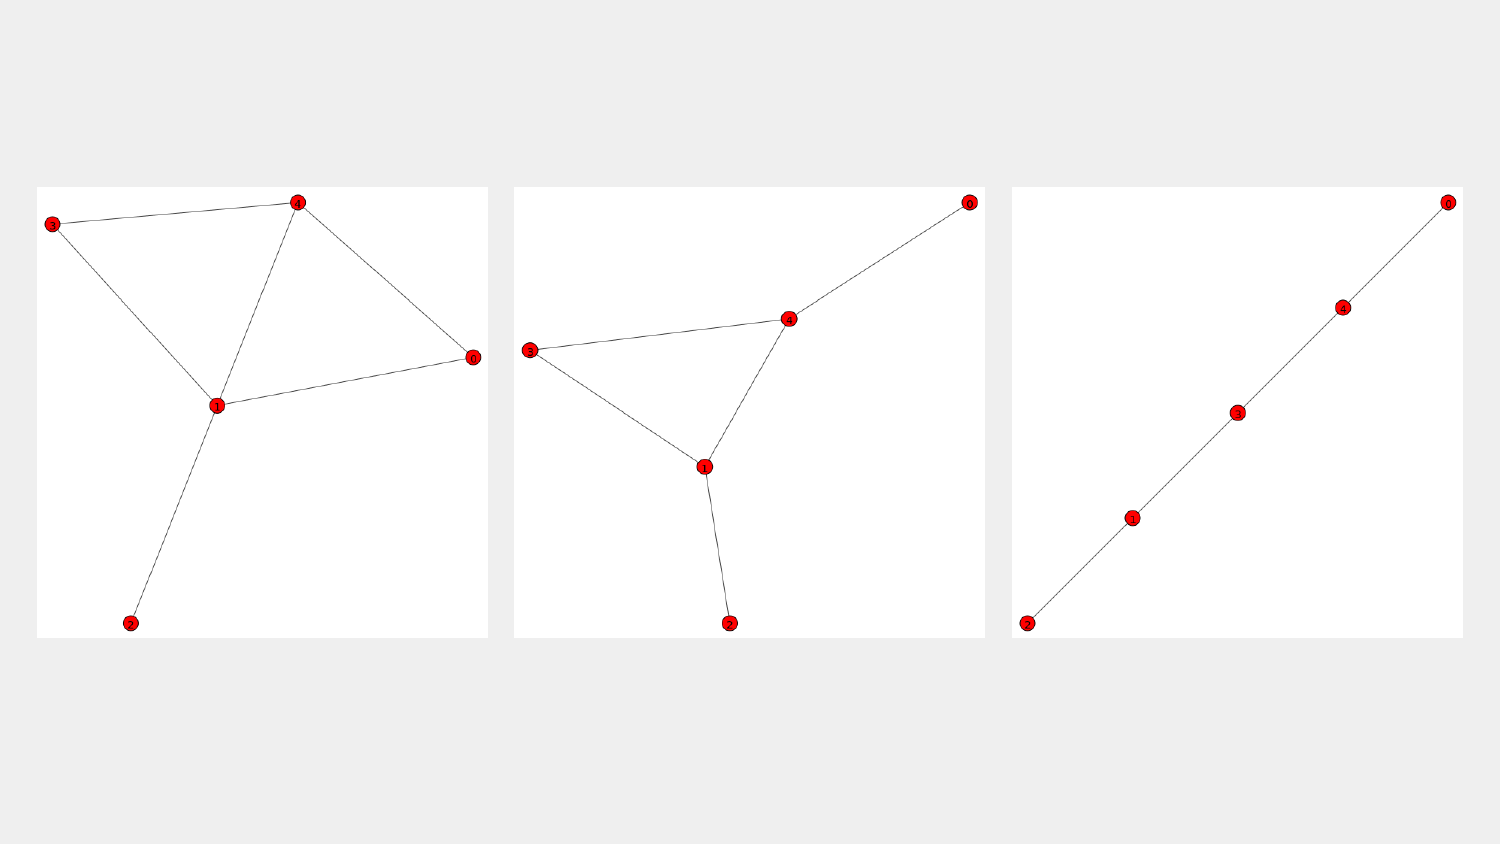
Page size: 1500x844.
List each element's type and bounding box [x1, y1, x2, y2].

picture [37, 187, 488, 638]
picture [1012, 187, 1463, 638]
picture [514, 187, 985, 638]
